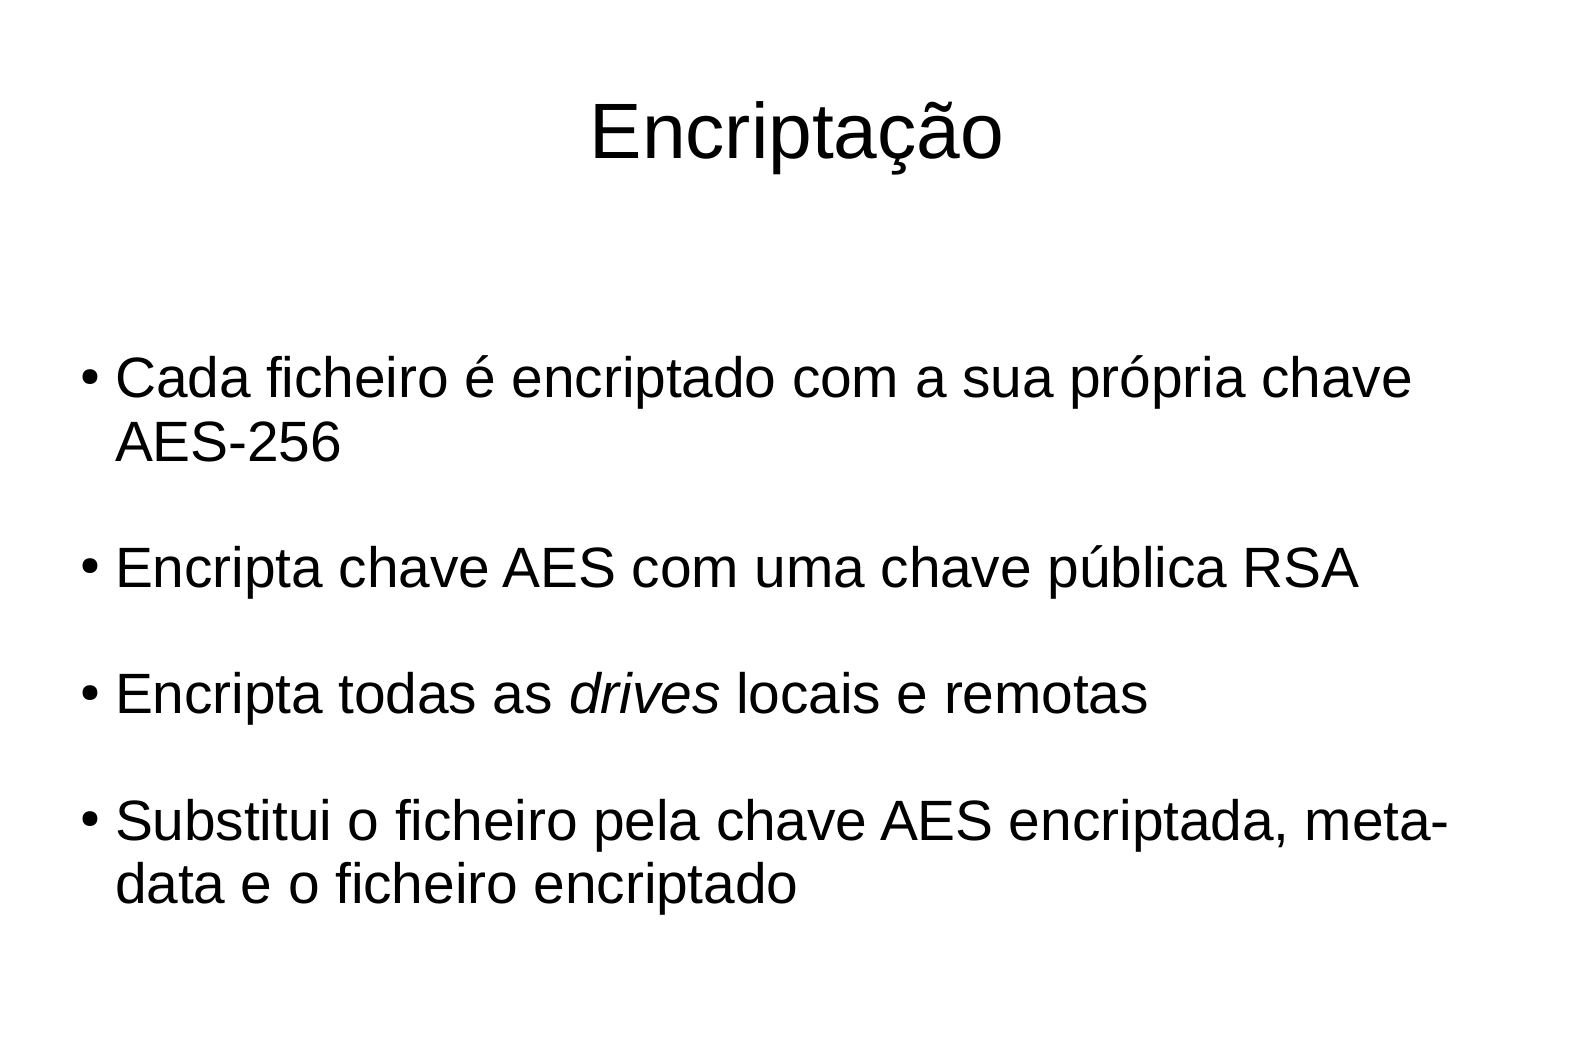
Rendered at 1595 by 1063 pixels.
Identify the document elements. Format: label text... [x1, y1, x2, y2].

subtitle Cada ficheiro é encriptado com a sua própria chave AES-256 Encripta chave AES com uma chave pública RSA Encripta todas as drives locais e remotas Substitui o ficheiro pela chave AES encriptada, meta-data e o ficheiro encriptado [79, 248, 1515, 951]
title Encriptação [79, 42, 1515, 220]
